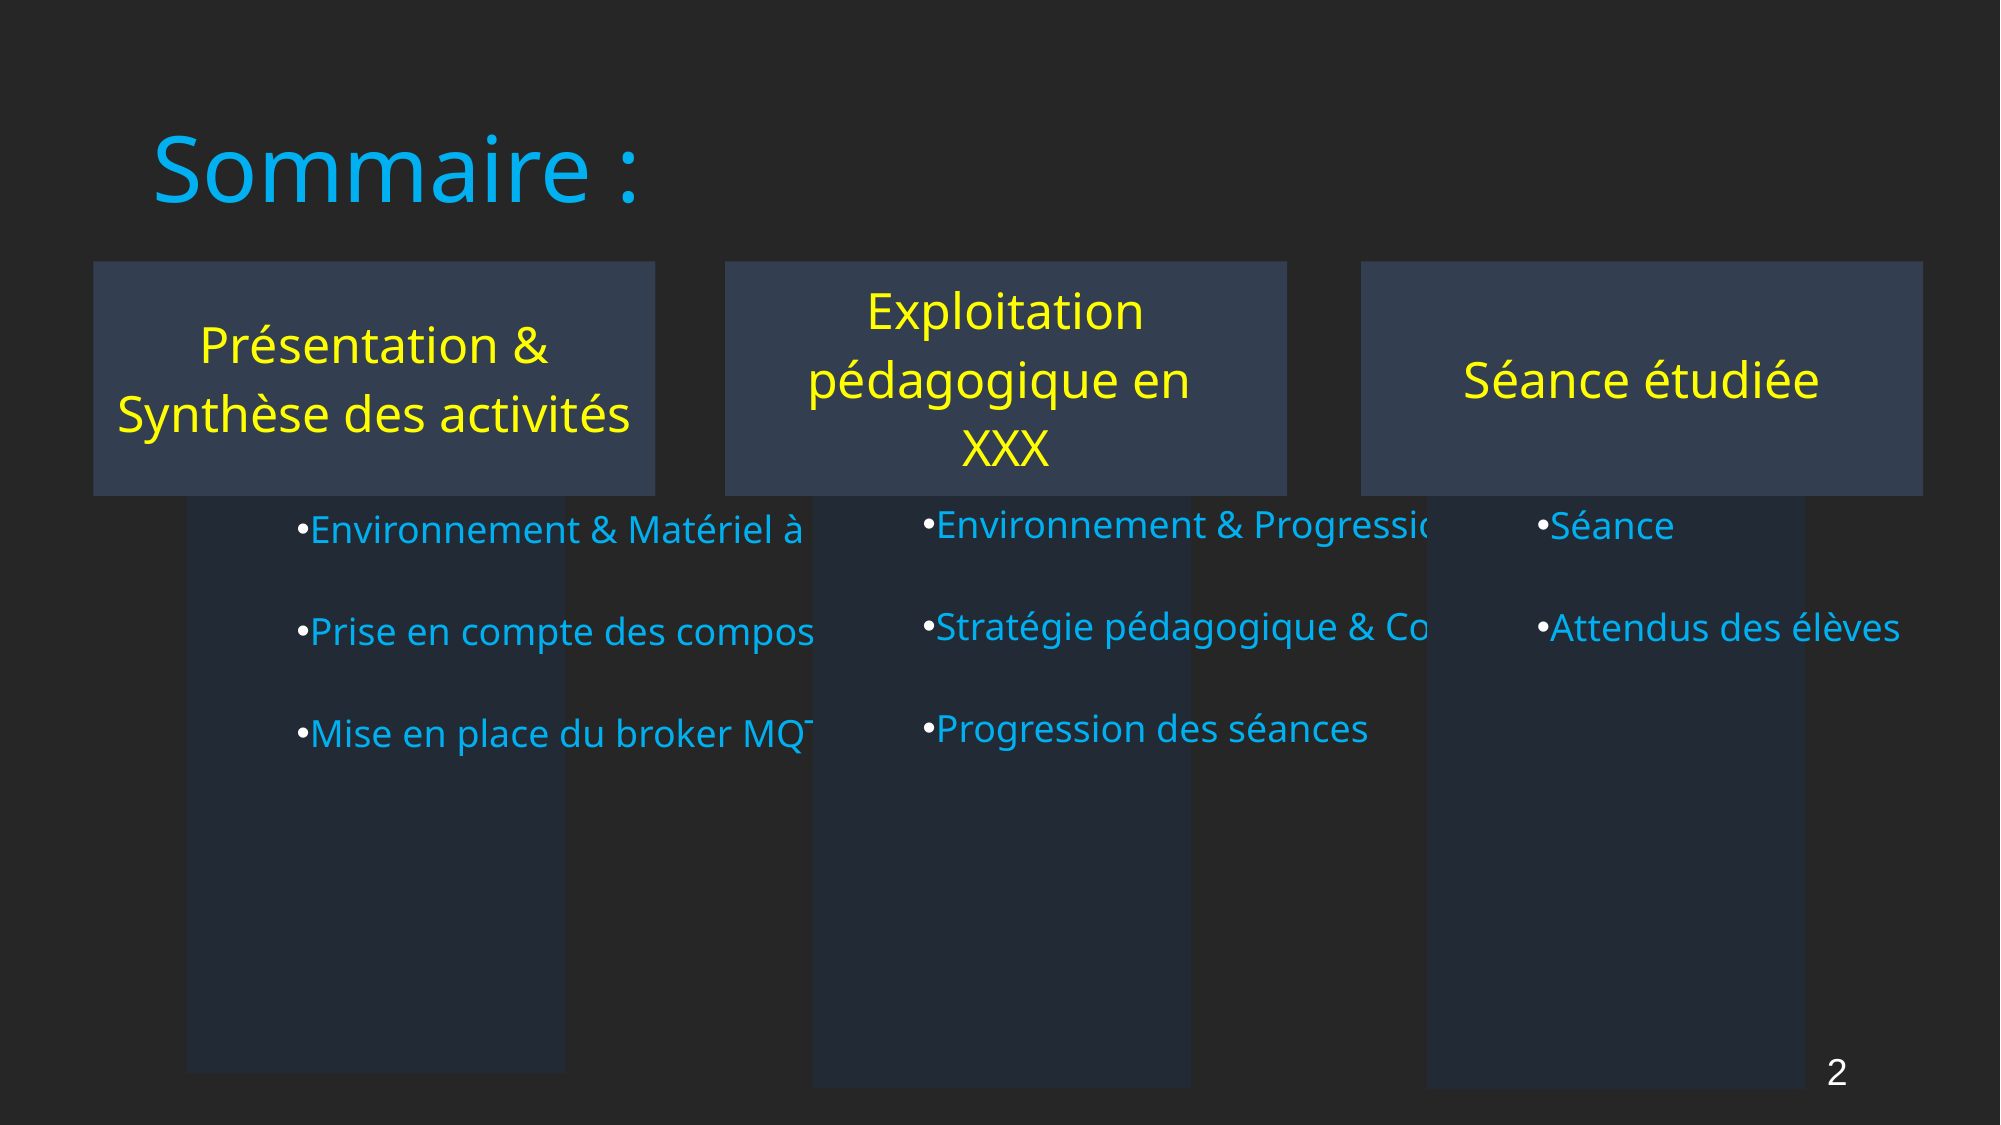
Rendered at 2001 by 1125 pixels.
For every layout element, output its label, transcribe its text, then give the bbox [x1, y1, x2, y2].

text_box [1412, 1042, 1863, 1103]
text_box Séance Attendus des élèves [1427, 496, 1805, 1089]
text_box Exploitation pédagogique en XXX [725, 261, 1288, 496]
text_box Environnement & Matériel à disposition Prise en compte des composants Mise en place du broker MQTT & subscriber [187, 496, 565, 1073]
text_box Séance étudiée [1361, 261, 1924, 496]
text_box Présentation & Synthèse des activités [93, 261, 656, 496]
text_box Environnement & Progression annuelle Stratégie pédagogique & Compensation Progression des séances [813, 496, 1191, 1088]
title Sommaire : [137, 59, 1010, 278]
